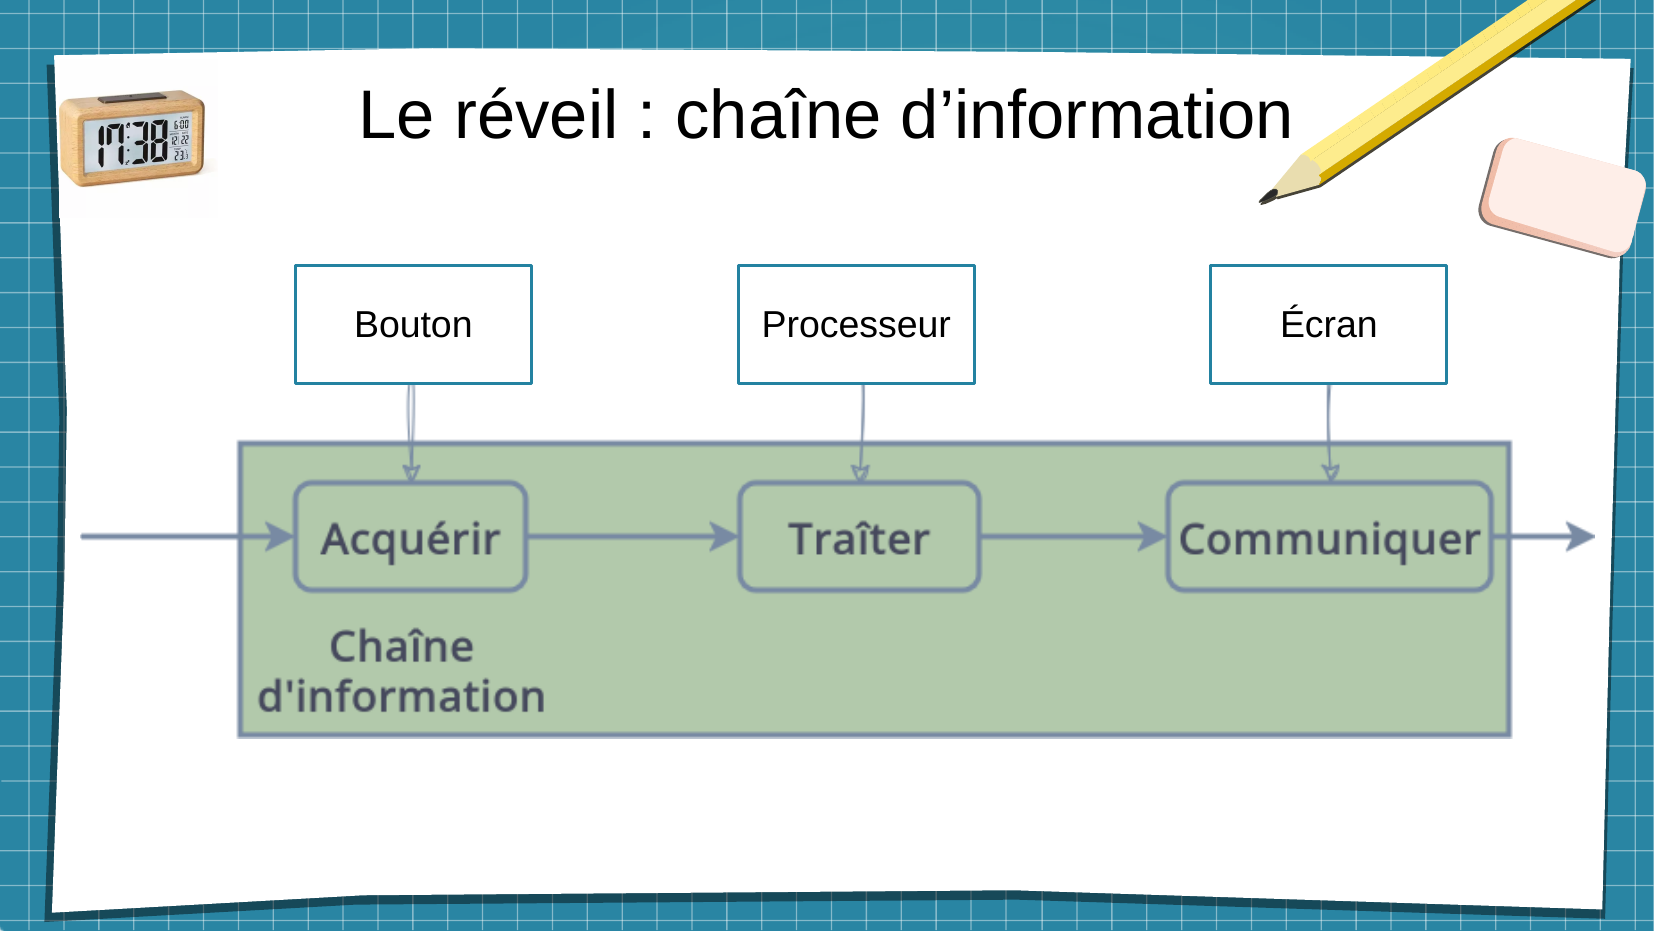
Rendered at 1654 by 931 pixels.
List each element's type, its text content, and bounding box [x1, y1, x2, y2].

text_box Bouton [295, 265, 532, 384]
picture [80, 265, 1595, 739]
title Le réveil : chaîne d’information [82, 37, 1571, 193]
picture [59, 59, 218, 218]
text_box Processeur [738, 265, 975, 384]
text_box Écran [1210, 265, 1447, 384]
